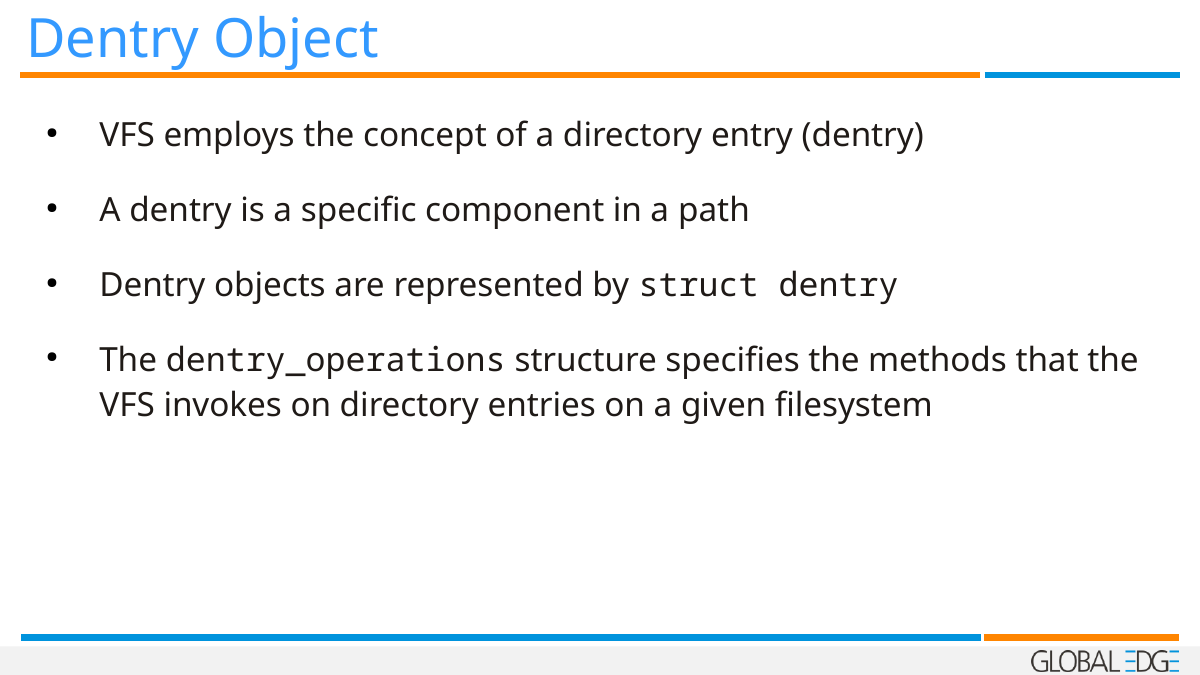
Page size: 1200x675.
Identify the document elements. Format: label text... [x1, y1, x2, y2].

list VFS employs the concept of a directory entry (dentry) A dentry is a specific component in a path Dentry objects are represented by struct dentry The dentry_operations structure specifies the methods that the VFS invokes on directory entries on a given filesystem [28, 111, 1168, 621]
title Dentry Object [12, 4, 1088, 68]
picture [1031, 650, 1179, 672]
